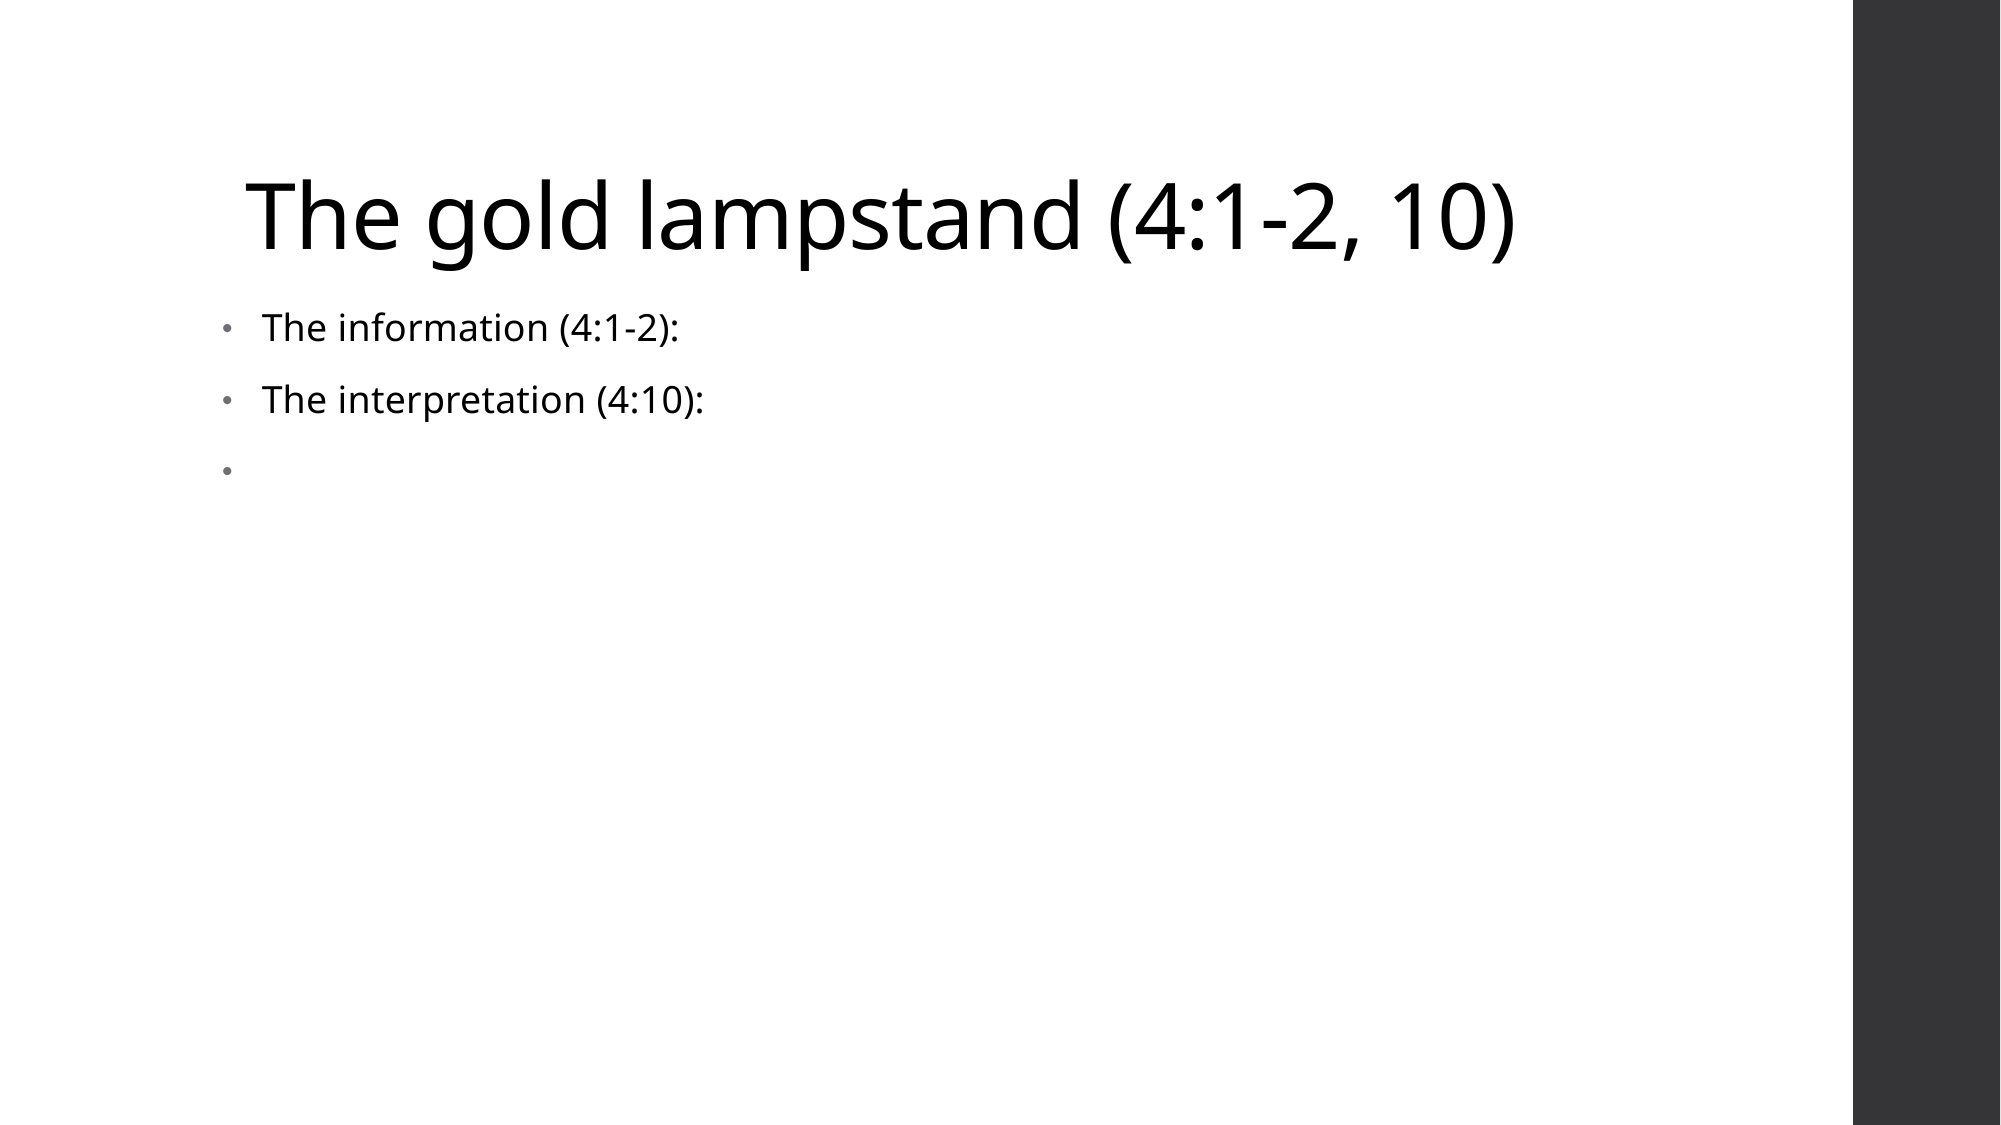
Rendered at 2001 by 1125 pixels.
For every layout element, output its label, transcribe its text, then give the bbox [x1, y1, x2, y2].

list The information (4:1-2): The interpretation (4:10): [206, 299, 1617, 1014]
title The gold lampstand (4:1-2, 10) [206, 60, 1797, 278]
